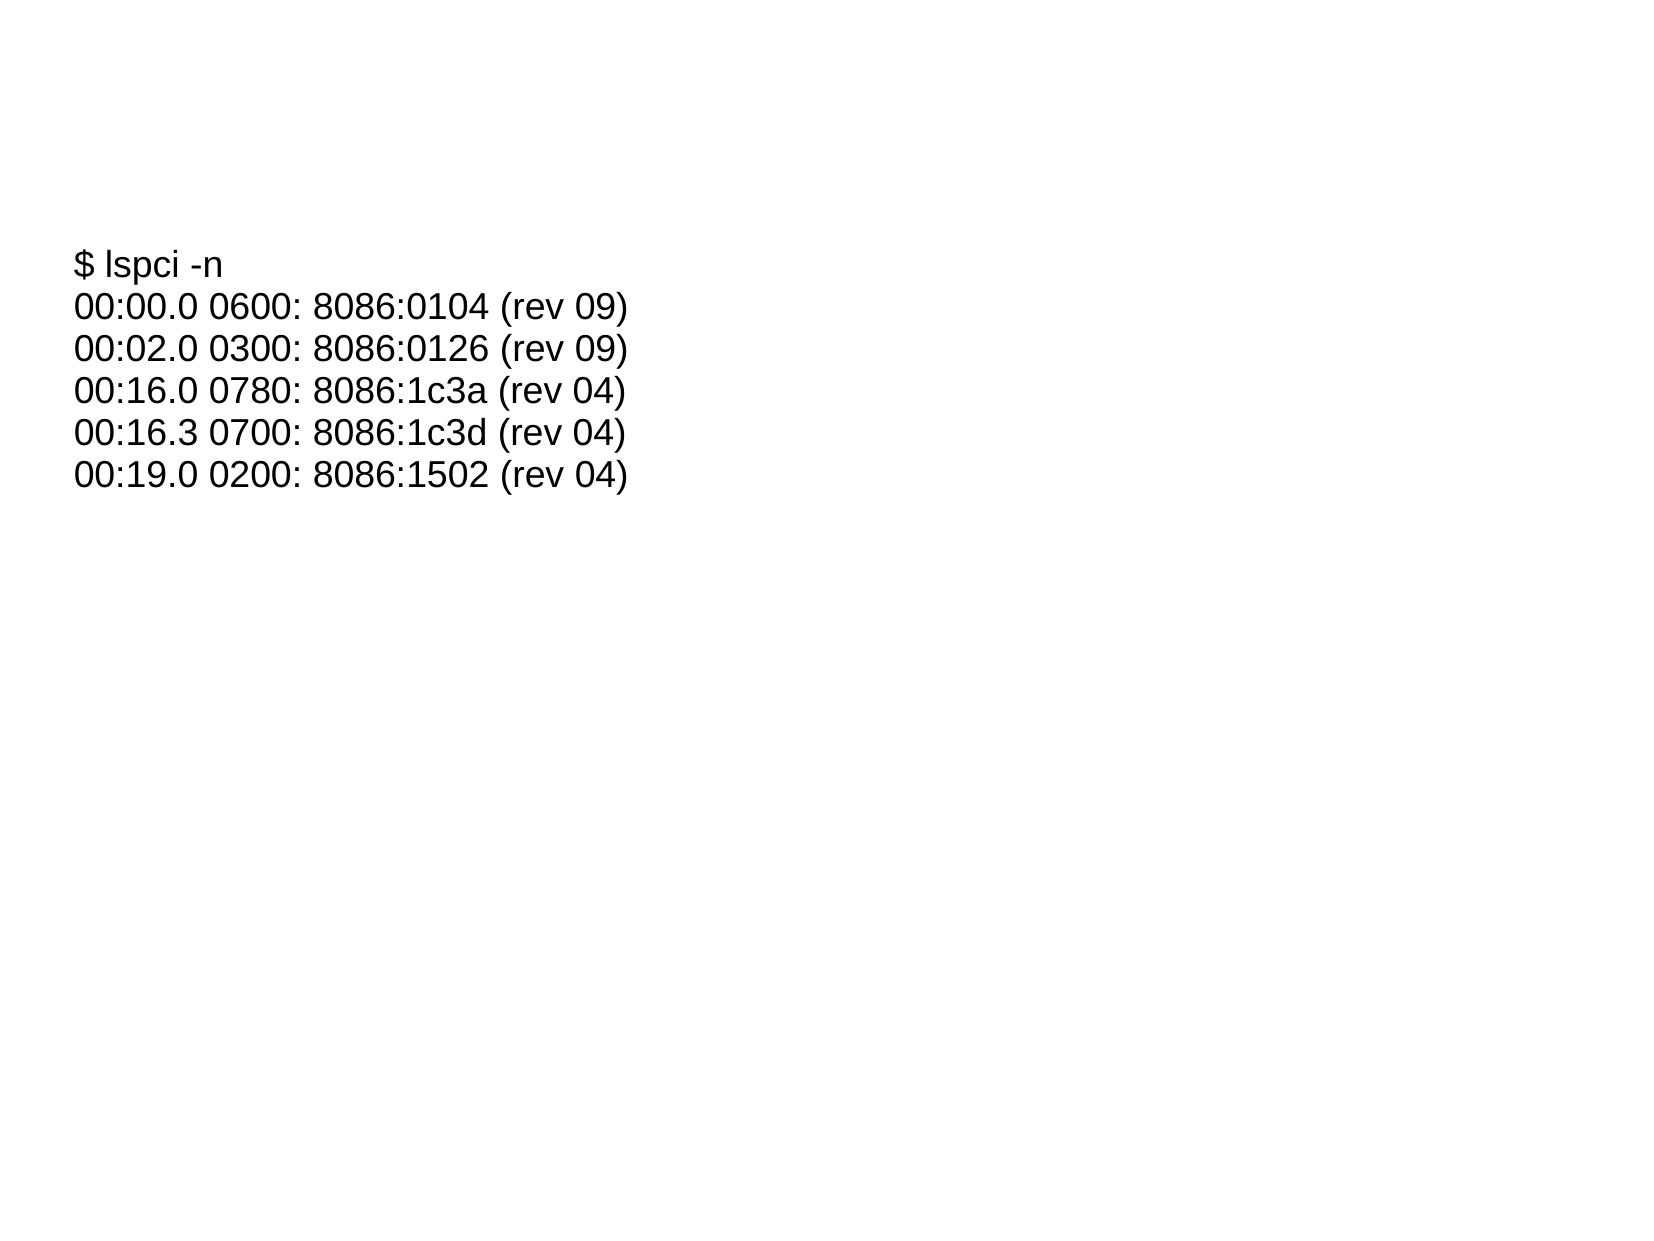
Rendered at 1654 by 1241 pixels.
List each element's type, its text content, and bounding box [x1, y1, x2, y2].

text_box $ lspci -n 00:00.0 0600: 8086:0104 (rev 09) 00:02.0 0300: 8086:0126 (rev 09) 00:16.0 0780: 8086:1c3a (rev 04) 00:16.3 0700: 8086:1c3d (rev 04) 00:19.0 0200: 8086:1502 (rev 04) [59, 236, 1595, 545]
